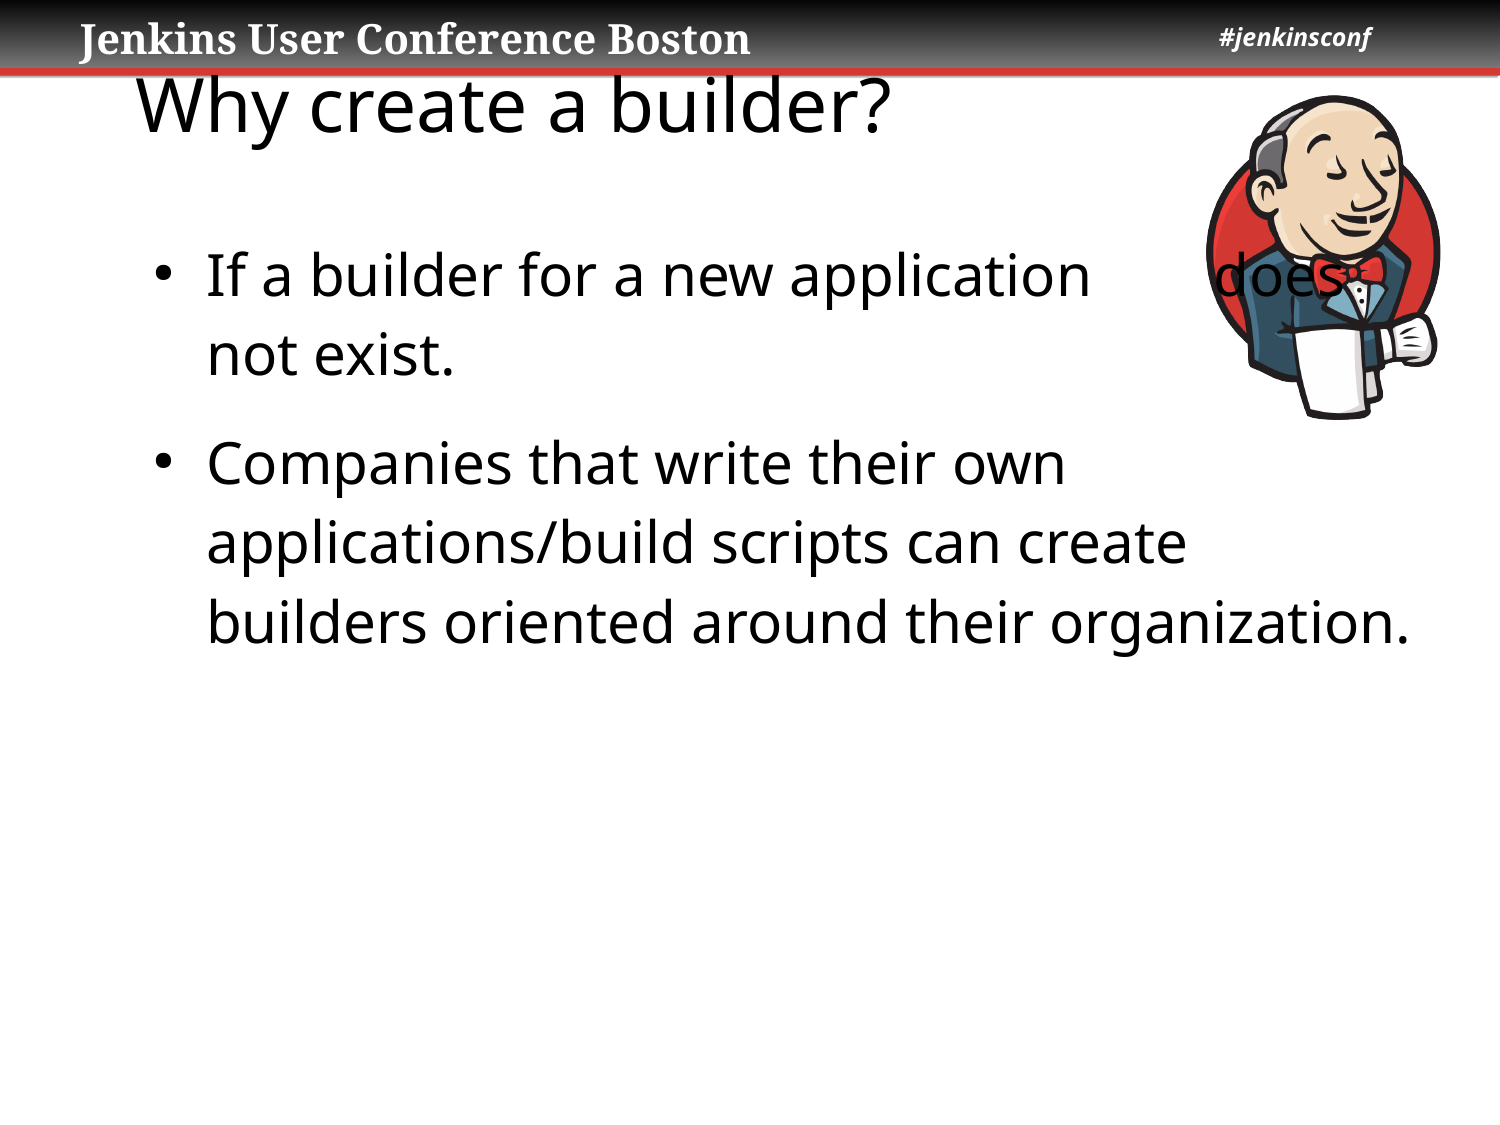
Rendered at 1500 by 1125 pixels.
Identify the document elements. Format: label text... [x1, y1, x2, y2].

picture [1425, 95, 1441, 420]
title Why create a builder? [135, 66, 1425, 234]
list If a builder for a new application does not exist. Companies that write their own applications/build scripts can create builders oriented around their organization. [135, 234, 1425, 1025]
